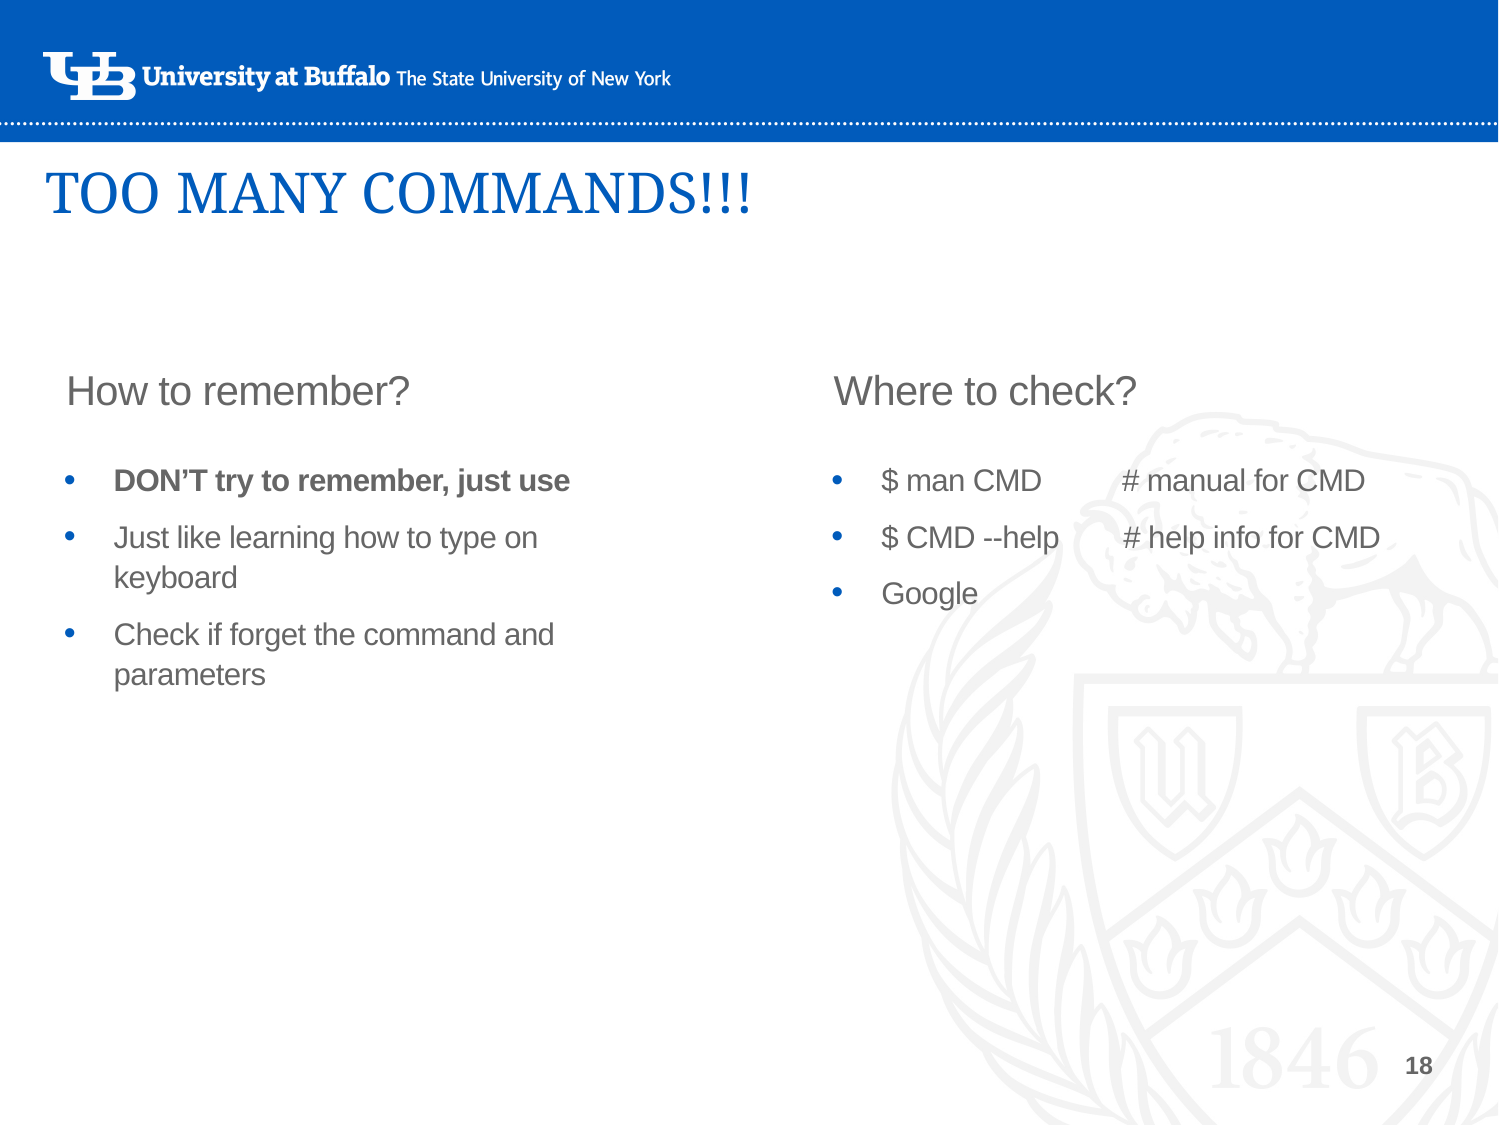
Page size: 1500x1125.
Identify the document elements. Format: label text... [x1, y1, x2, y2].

picture [0, 0, 1499, 1125]
text_box Where to check? [818, 360, 1419, 422]
text_box How to remember? [51, 360, 652, 422]
title TOO MANY COMMANDS!!! [30, 153, 1387, 232]
list $ man CMD # manual for CMD $ CMD --help # help info for CMD Google [795, 450, 1441, 661]
list DON’T try to remember, just use Just like learning how to type on keyboard Check if forget the command and parameters [27, 450, 637, 721]
